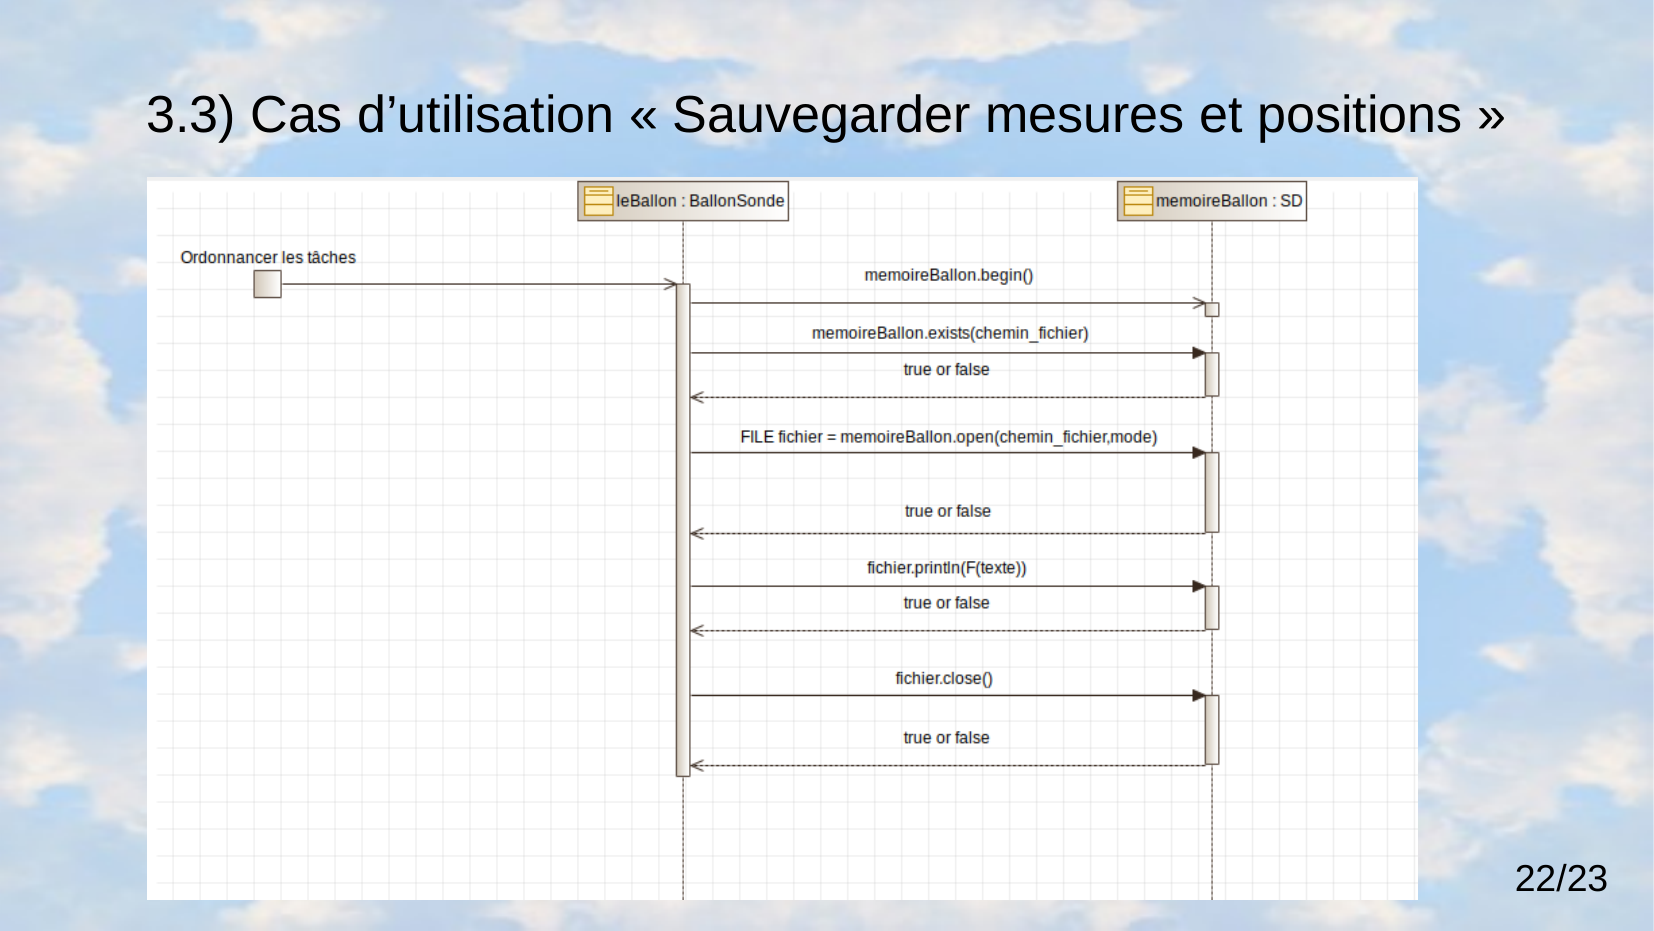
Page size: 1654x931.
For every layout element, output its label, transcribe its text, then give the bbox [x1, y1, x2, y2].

text_box <numéro>/23 [1500, 850, 1654, 921]
title 3.3) Cas d’utilisation « Sauvegarder mesures et positions » [82, 37, 1571, 193]
picture [0, 0, 1654, 931]
